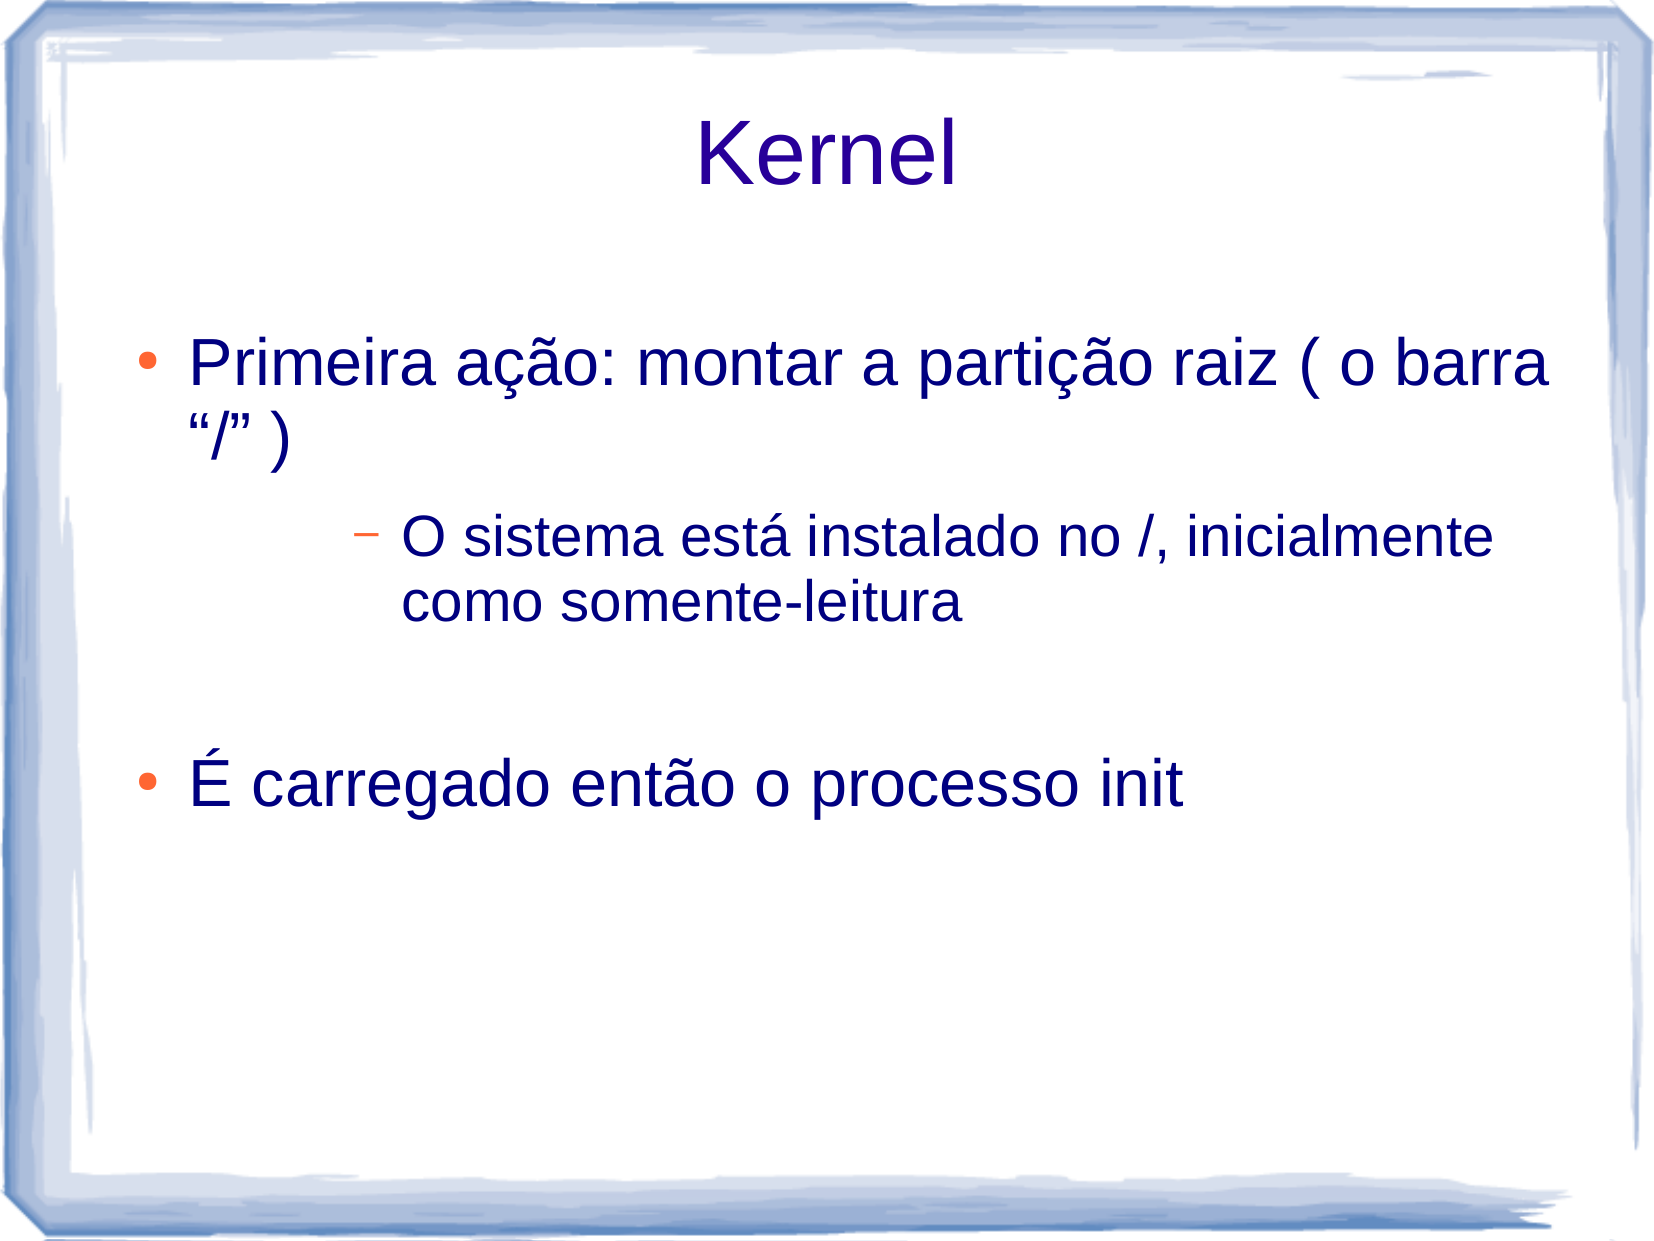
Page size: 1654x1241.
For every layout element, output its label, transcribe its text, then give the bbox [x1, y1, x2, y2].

picture [0, 0, 1654, 1241]
title Kernel [82, 49, 1571, 257]
list Primeira ação: montar a partição raiz ( o barra “/” ) O sistema está instalado no /, inicialmente como somente-leitura É carregado então o processo init [118, 324, 1571, 1045]
